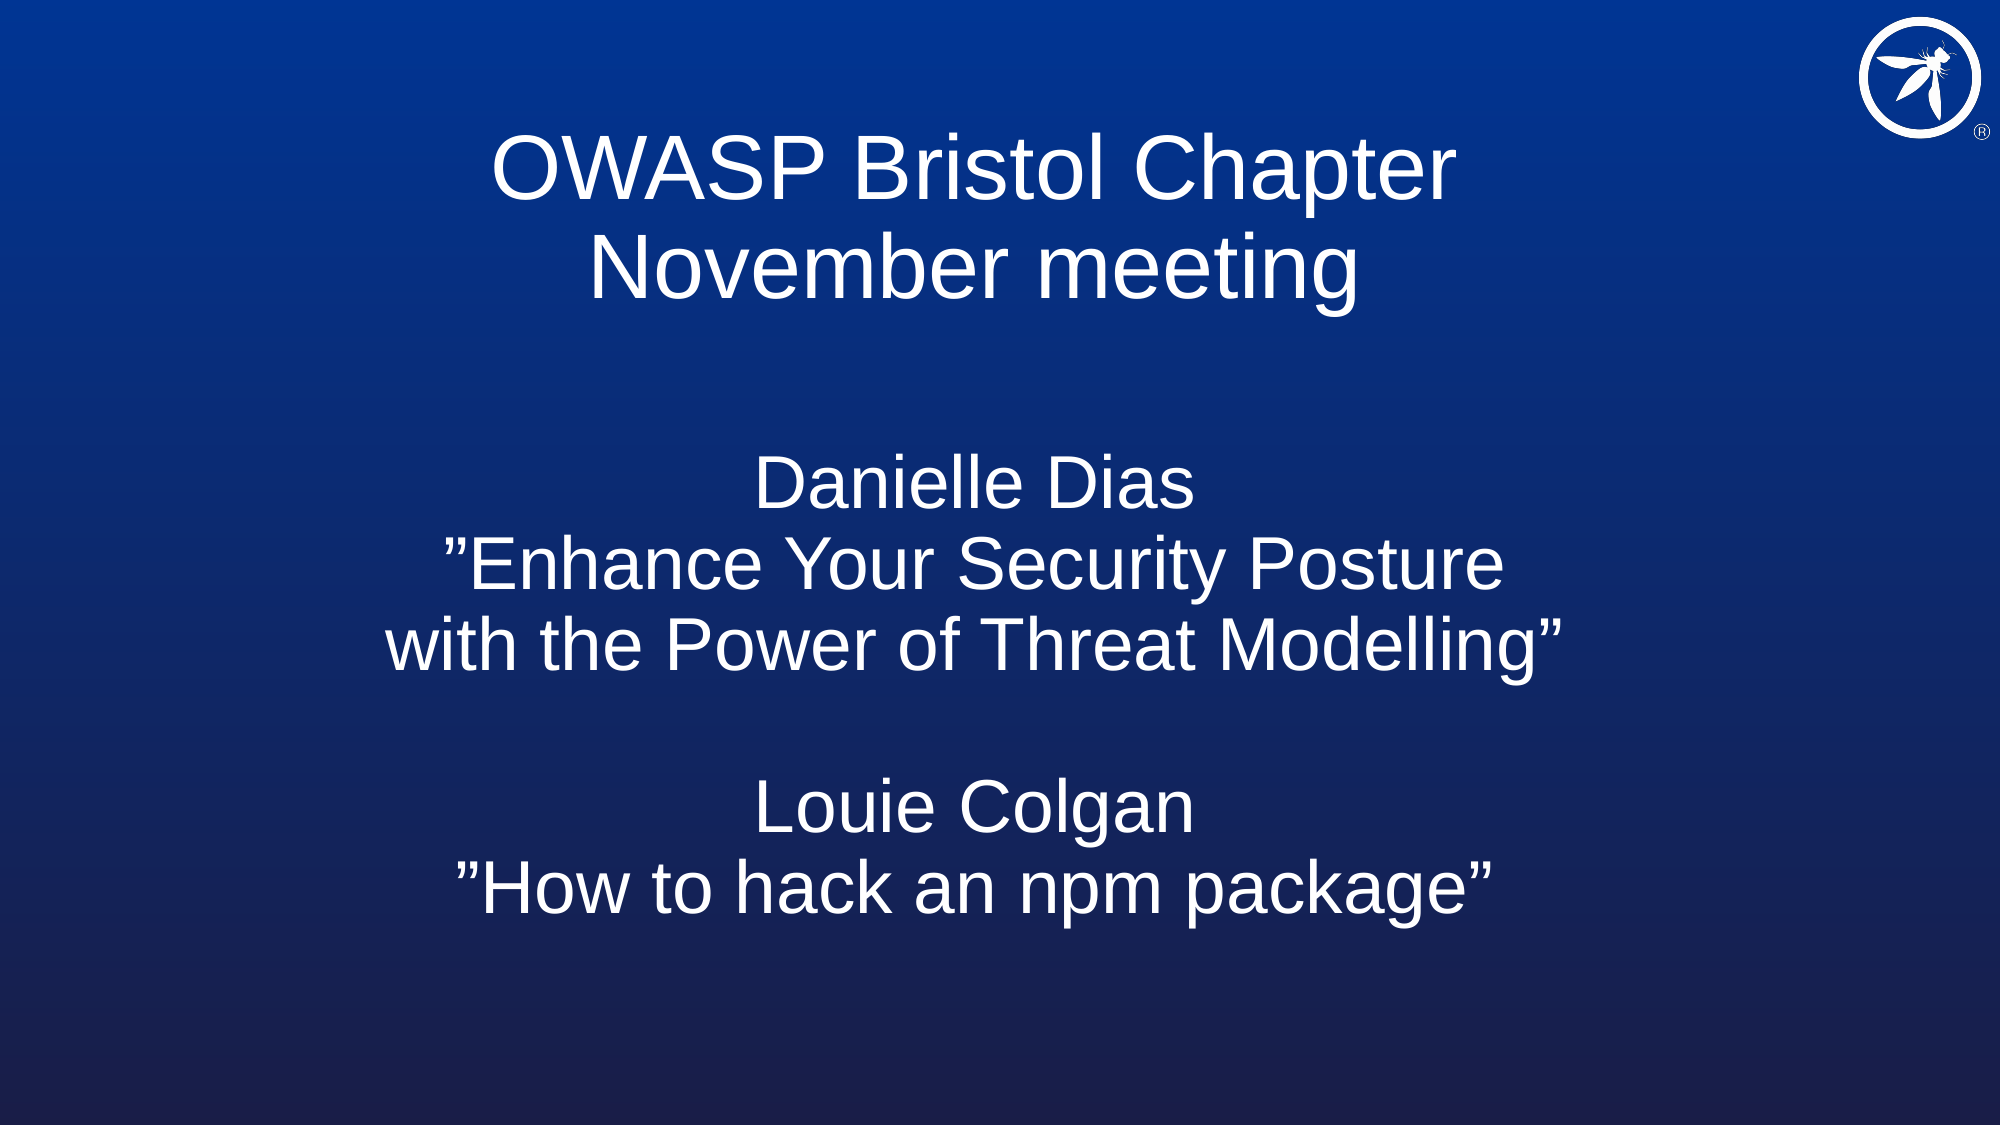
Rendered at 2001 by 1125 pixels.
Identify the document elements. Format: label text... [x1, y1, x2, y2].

title OWASP Bristol Chapter November meeting Danielle Dias ”Enhance Your Security Posture with the Power of Threat Modelling” Louie Colgan ”How to hack an npm package” [112, 112, 1838, 1051]
picture [1797, 0, 2001, 200]
